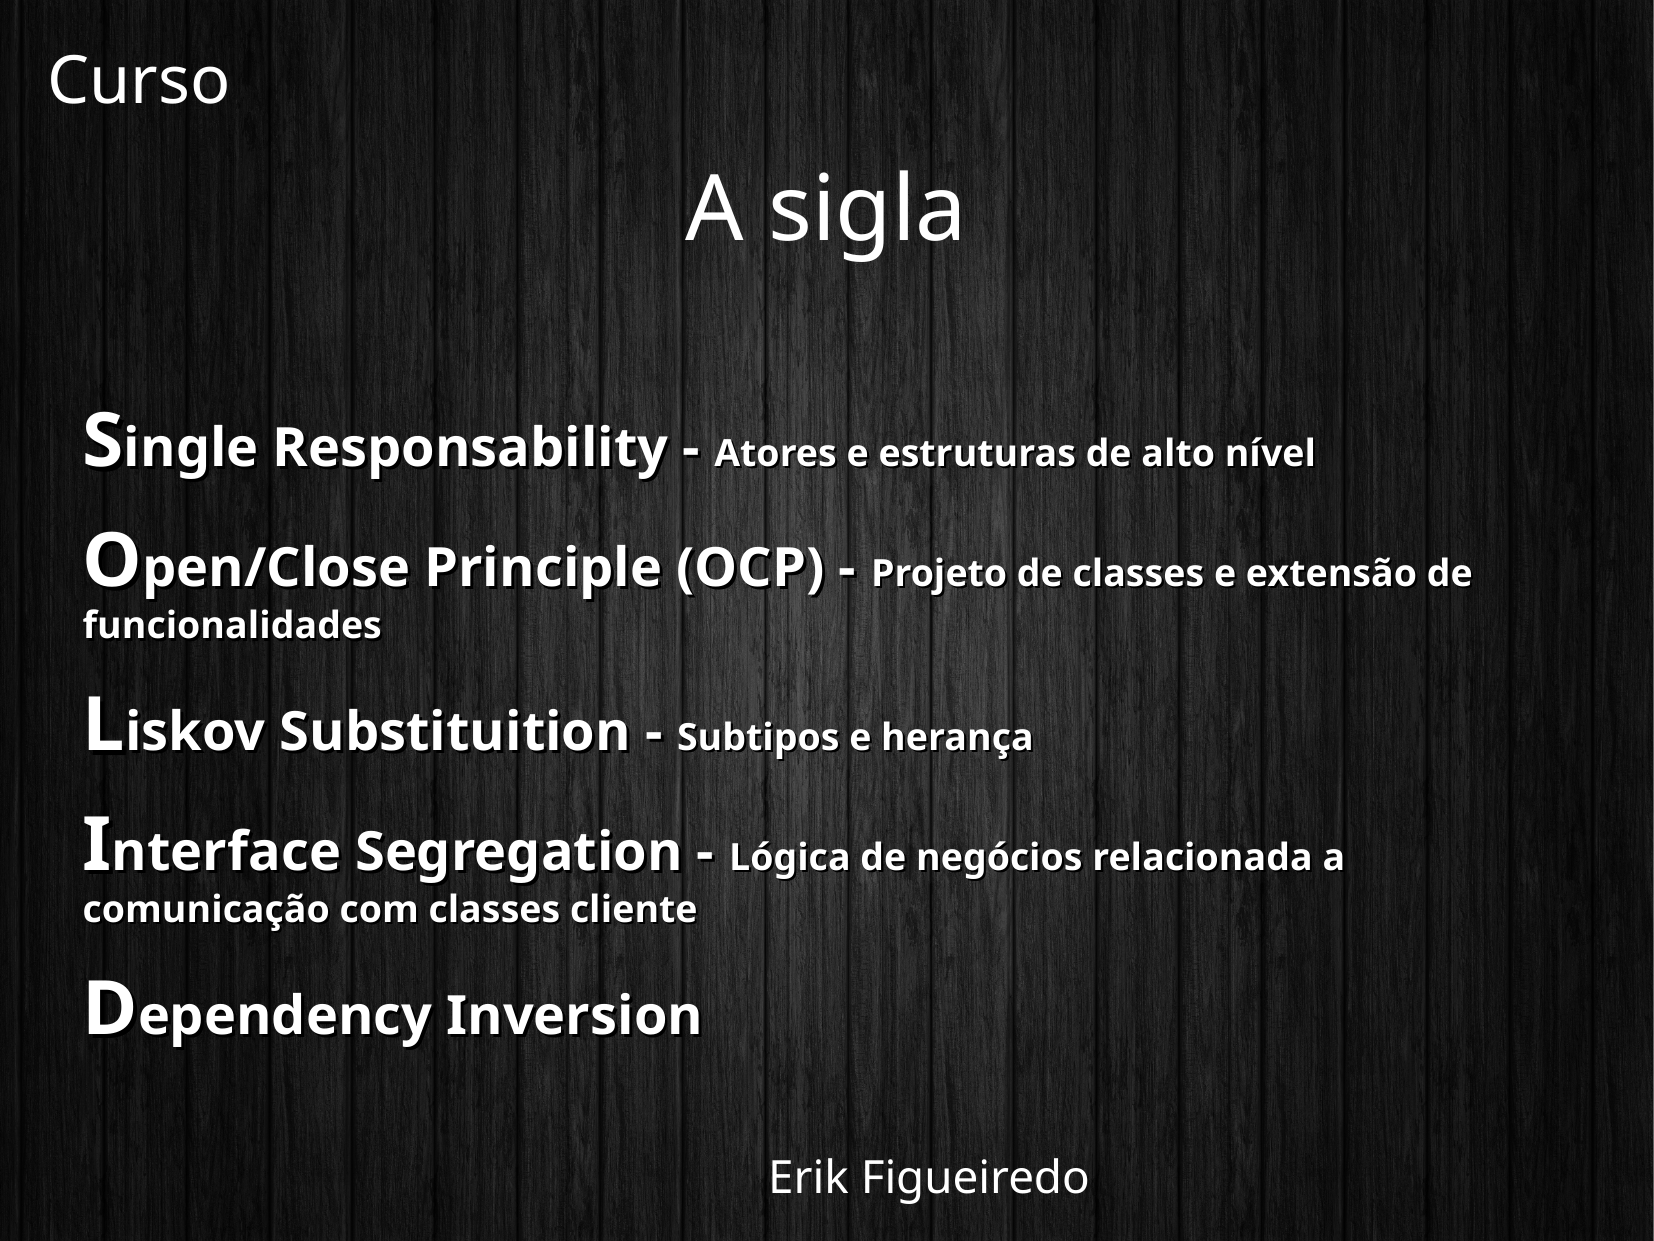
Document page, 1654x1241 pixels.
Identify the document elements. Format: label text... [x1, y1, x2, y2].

list Single Responsability - Atores e estruturas de alto nível Open/Close Principle (OCP) - Projeto de classes e extensão de funcionalidades Liskov Substituition - Subtipos e herança Interface Segregation - Lógica de negócios relacionada a comunicação com classes cliente Dependency Inversion [82, 311, 1571, 1131]
text_box Curso [47, 35, 1087, 119]
title A sigla [82, 129, 1571, 278]
text_box Erik Figueiredo [768, 1147, 1595, 1203]
